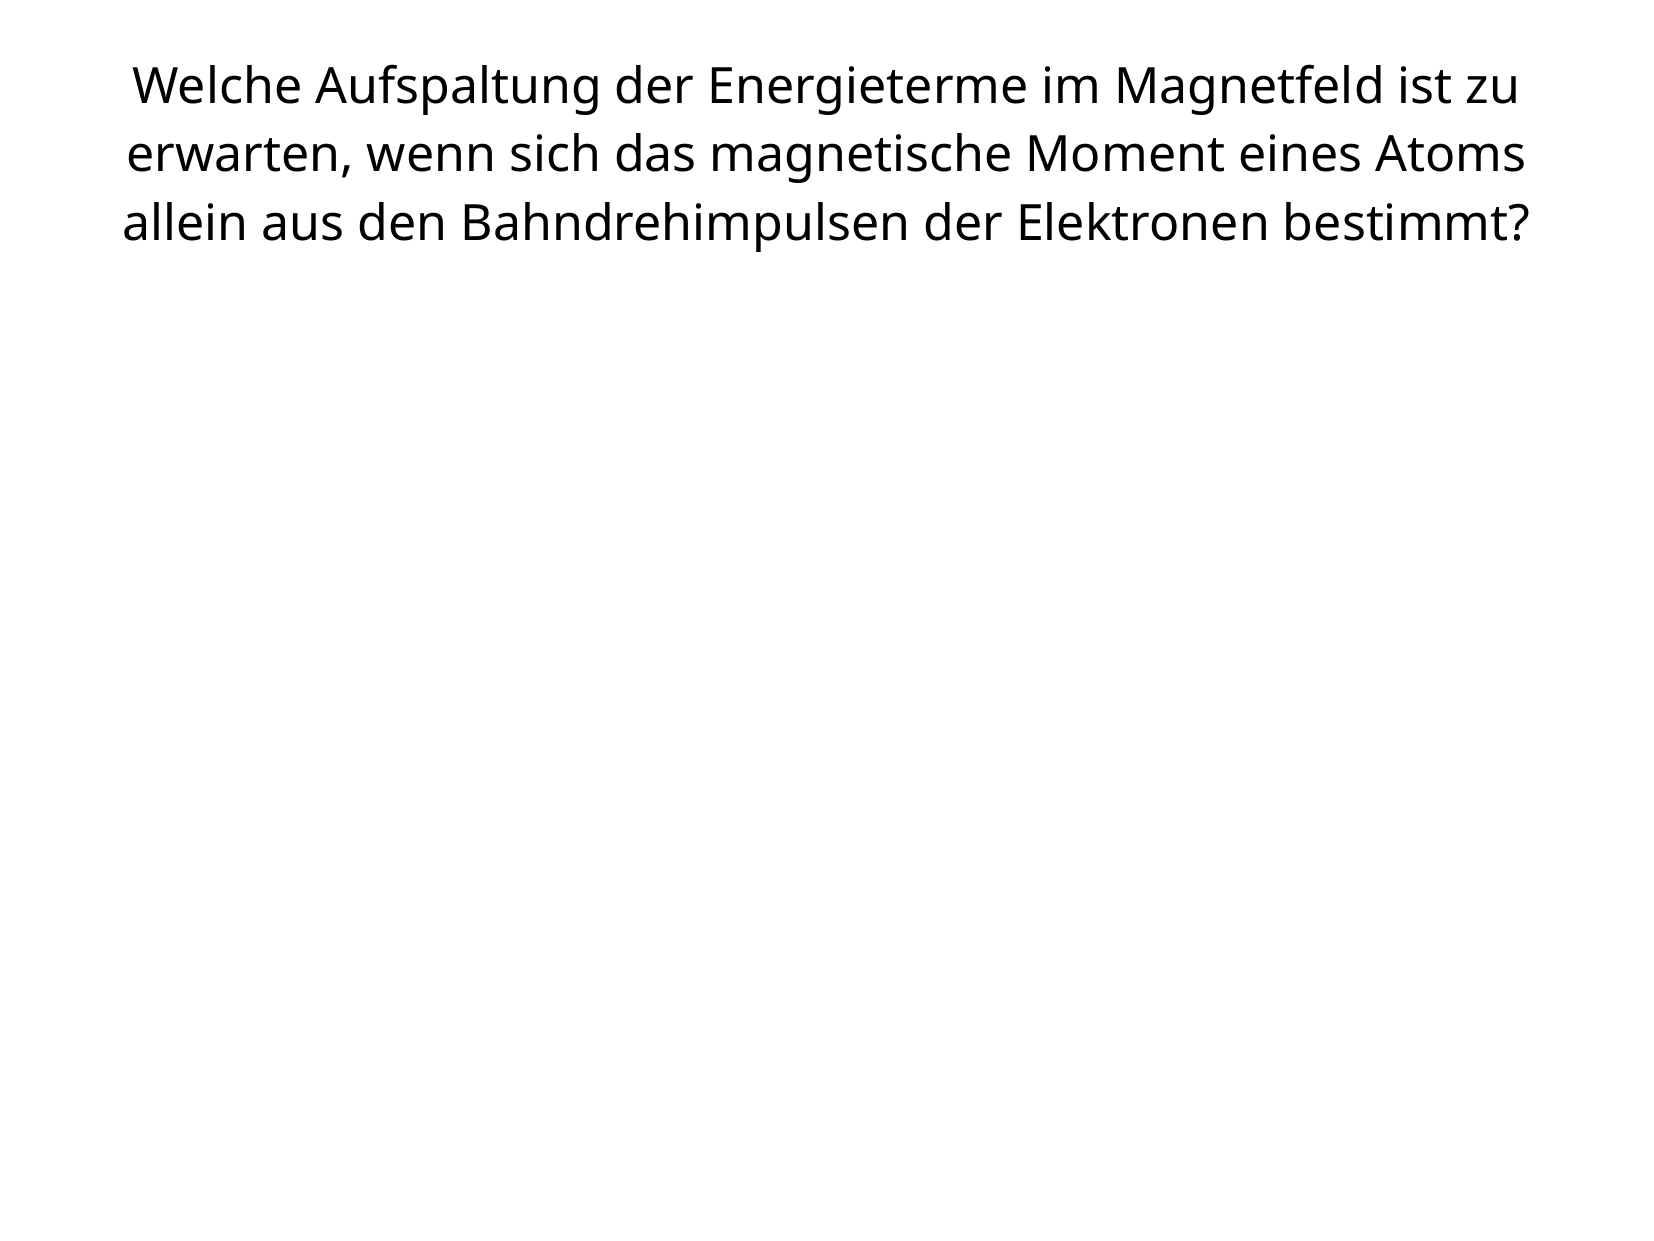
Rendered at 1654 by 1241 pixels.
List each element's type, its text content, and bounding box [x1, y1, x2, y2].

title Welche Aufspaltung der Energieterme im Magnetfeld ist zu erwarten, wenn sich das magnetische Moment eines Atoms allein aus den Bahndrehimpulsen der Elektronen bestimmt? [82, 48, 1571, 256]
